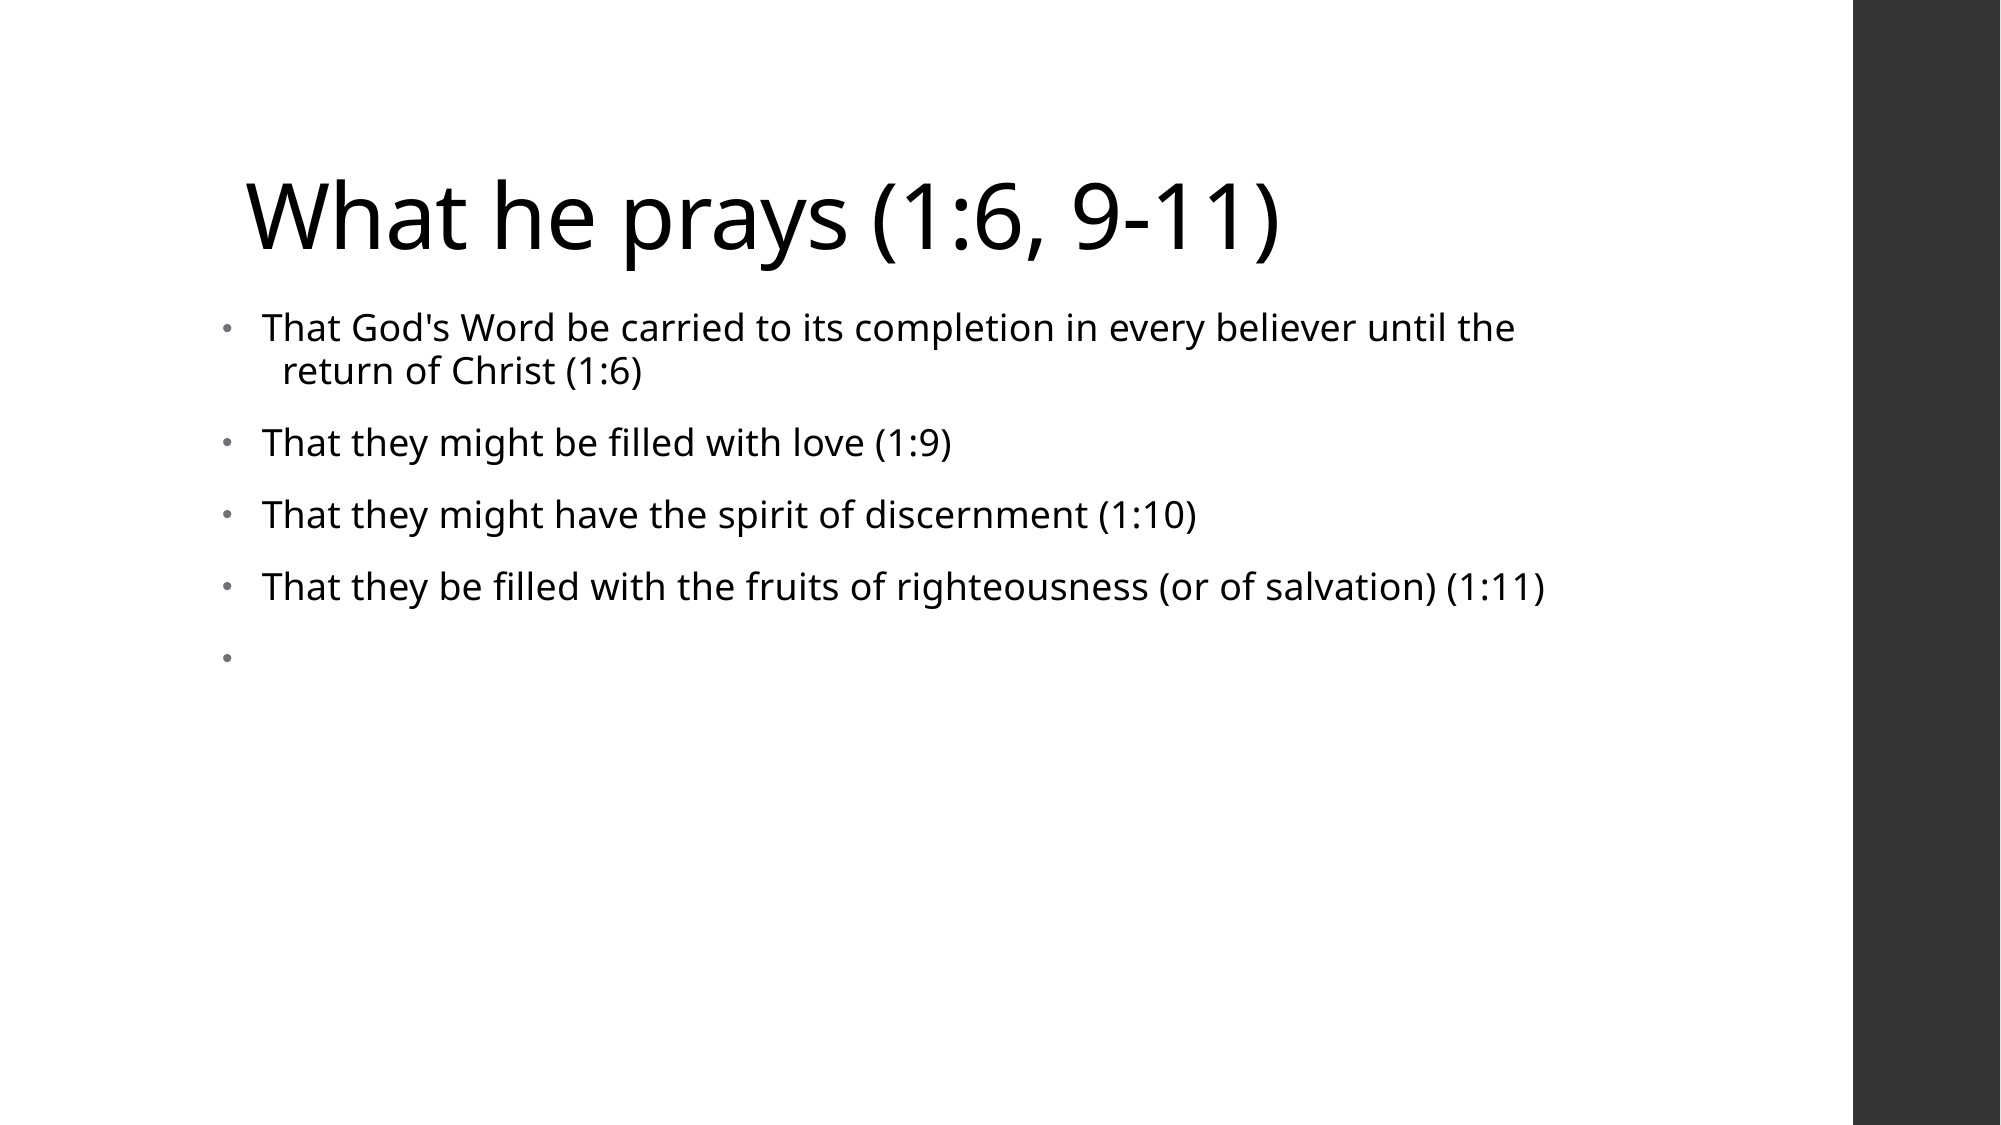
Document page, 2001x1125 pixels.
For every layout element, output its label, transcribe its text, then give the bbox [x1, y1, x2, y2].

list That God's Word be carried to its completion in every believer until the return of Christ (1:6) That they might be filled with love (1:9) That they might have the spirit of discernment (1:10) That they be filled with the fruits of righteousness (or of salvation) (1:11) [206, 299, 1617, 1014]
title What he prays (1:6, 9-11) [206, 60, 1797, 278]
